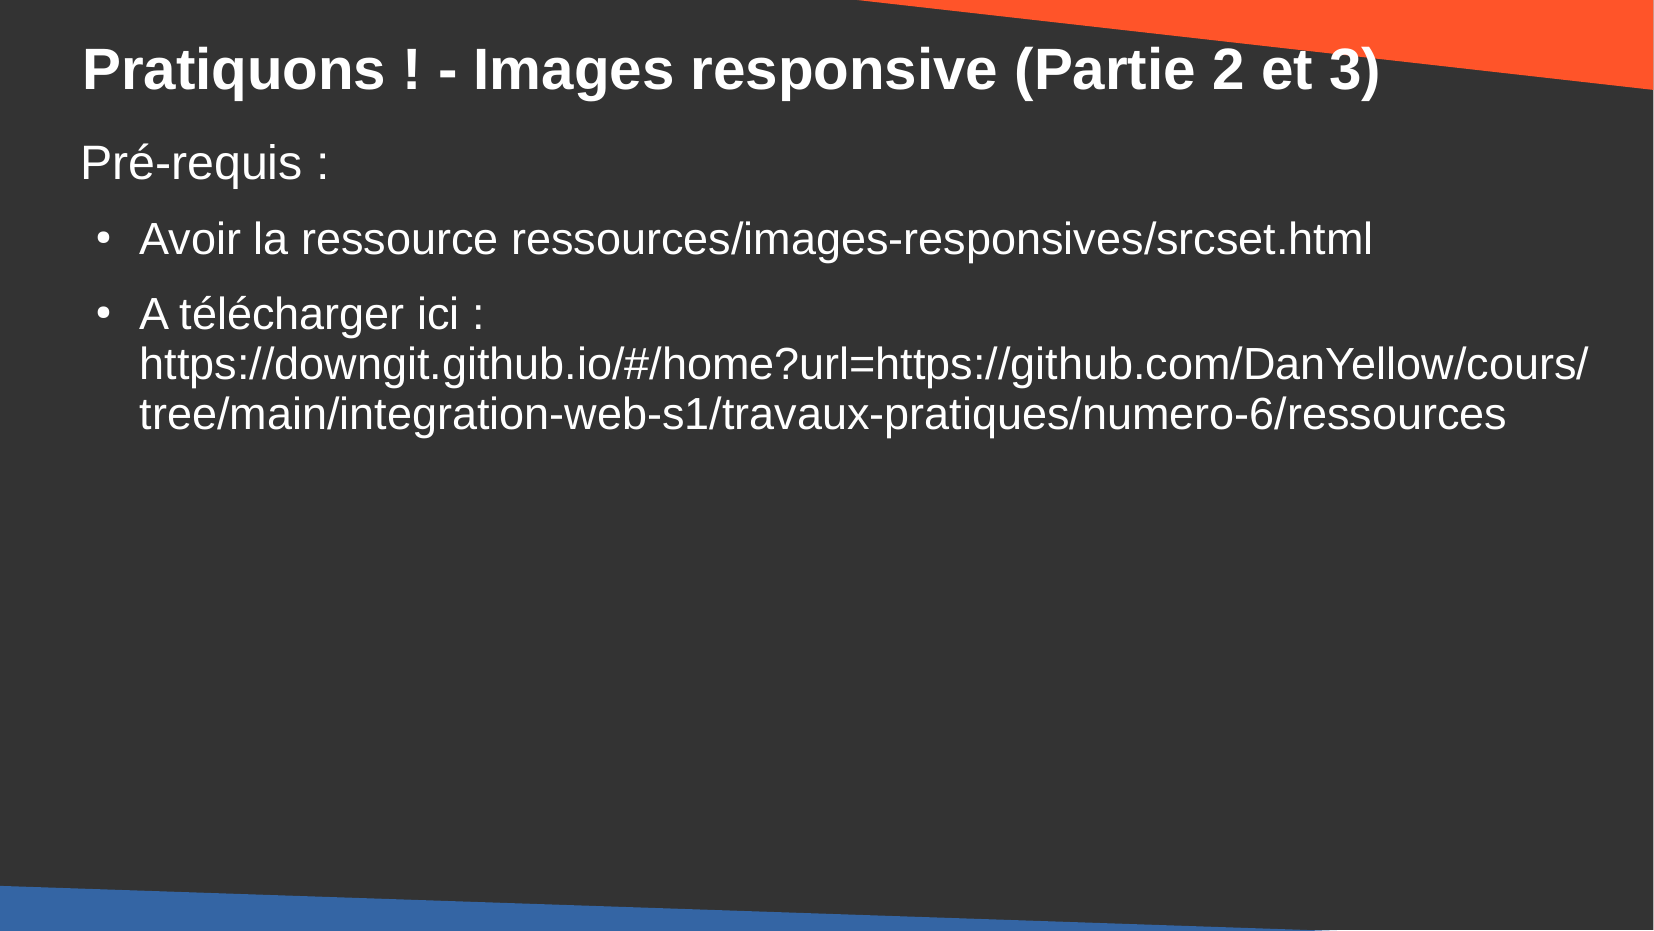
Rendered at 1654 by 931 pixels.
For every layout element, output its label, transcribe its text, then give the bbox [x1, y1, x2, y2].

text_box [857, 0, 1654, 90]
text_box [0, 885, 1337, 931]
title Pratiquons ! - Images responsive (Partie 2 et 3) [82, 37, 1571, 114]
list Pré-requis : Avoir la ressource ressources/images-responsives/srcset.html A télécharger ici : https://downgit.github.io/#/home?url=https://github.com/DanYellow/cours/tree/main/integration-web-s1/travaux-pratiques/numero-6/ressources [80, 135, 1620, 473]
